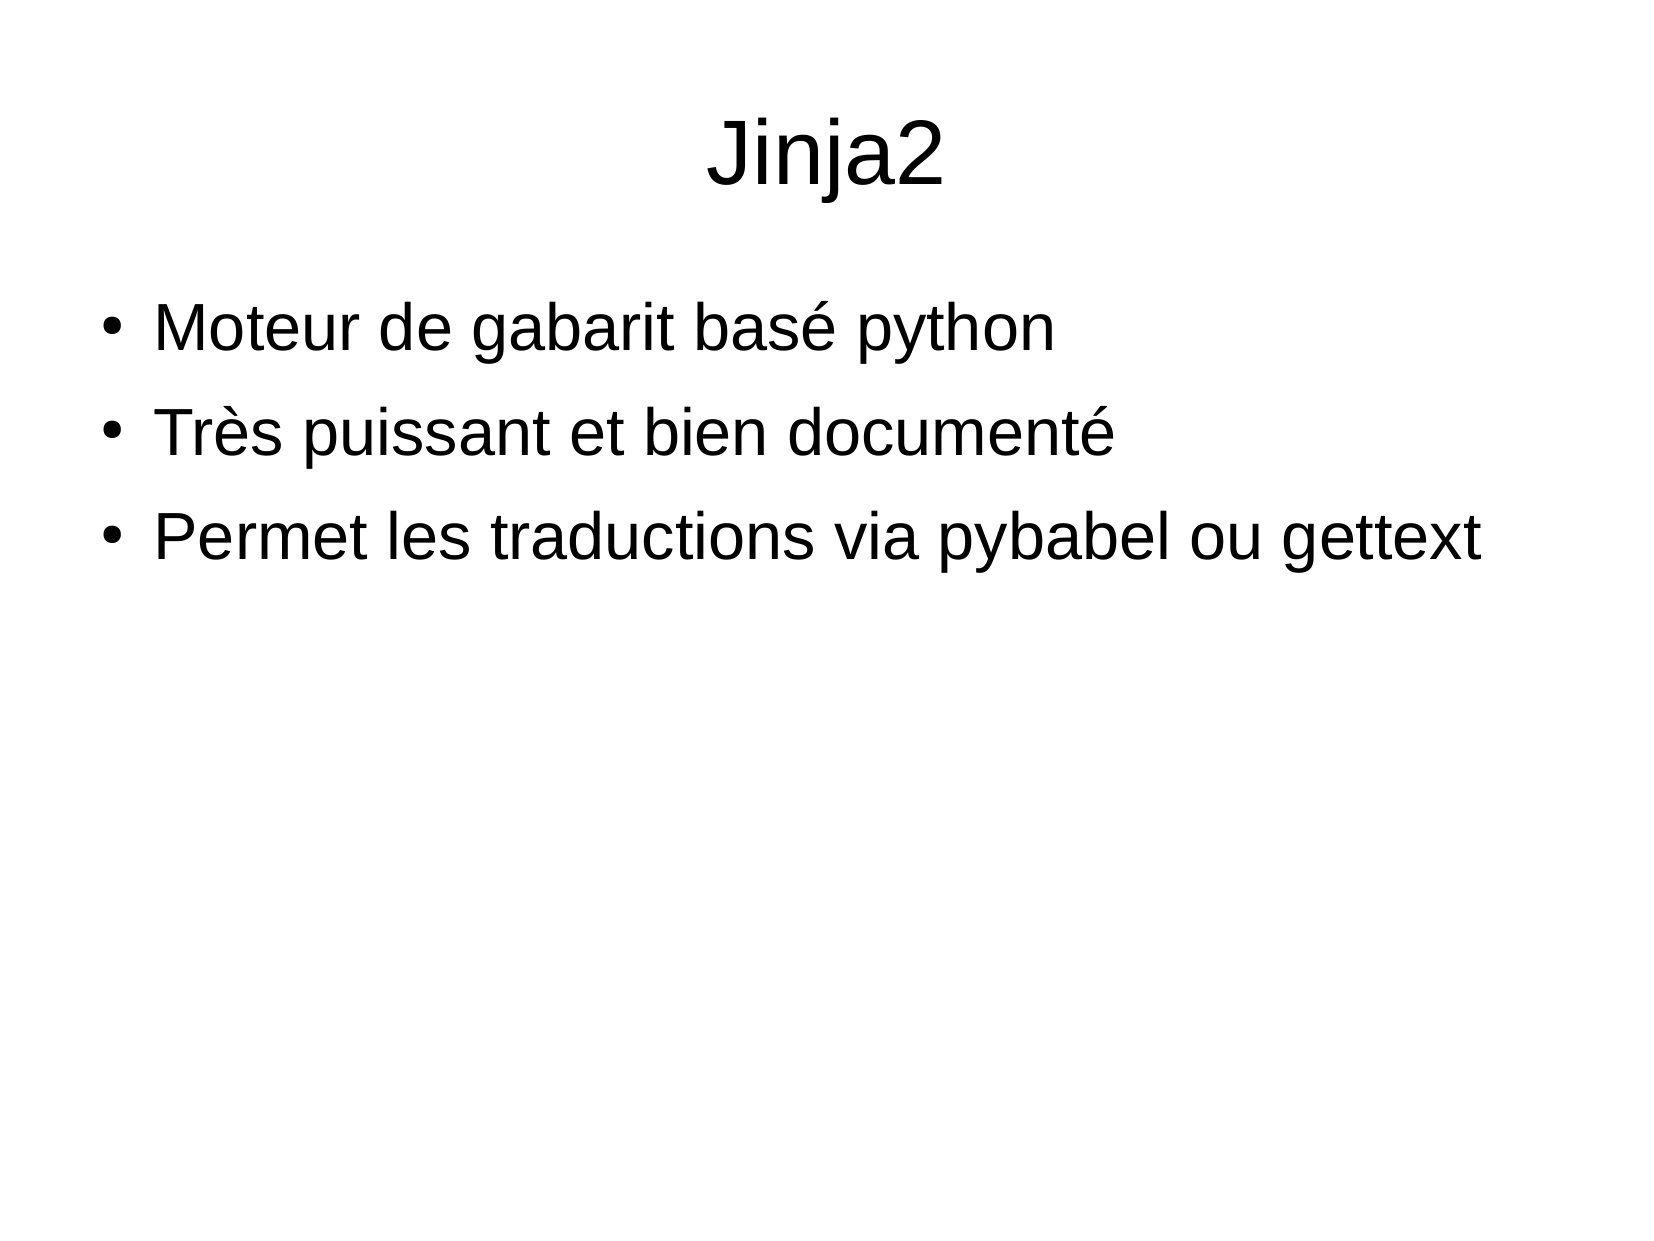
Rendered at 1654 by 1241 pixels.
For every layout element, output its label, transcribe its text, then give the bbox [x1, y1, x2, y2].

list Moteur de gabarit basé python Très puissant et bien documenté Permet les traductions via pybabel ou gettext [82, 290, 1538, 1010]
title Jinja2 [82, 49, 1571, 257]
